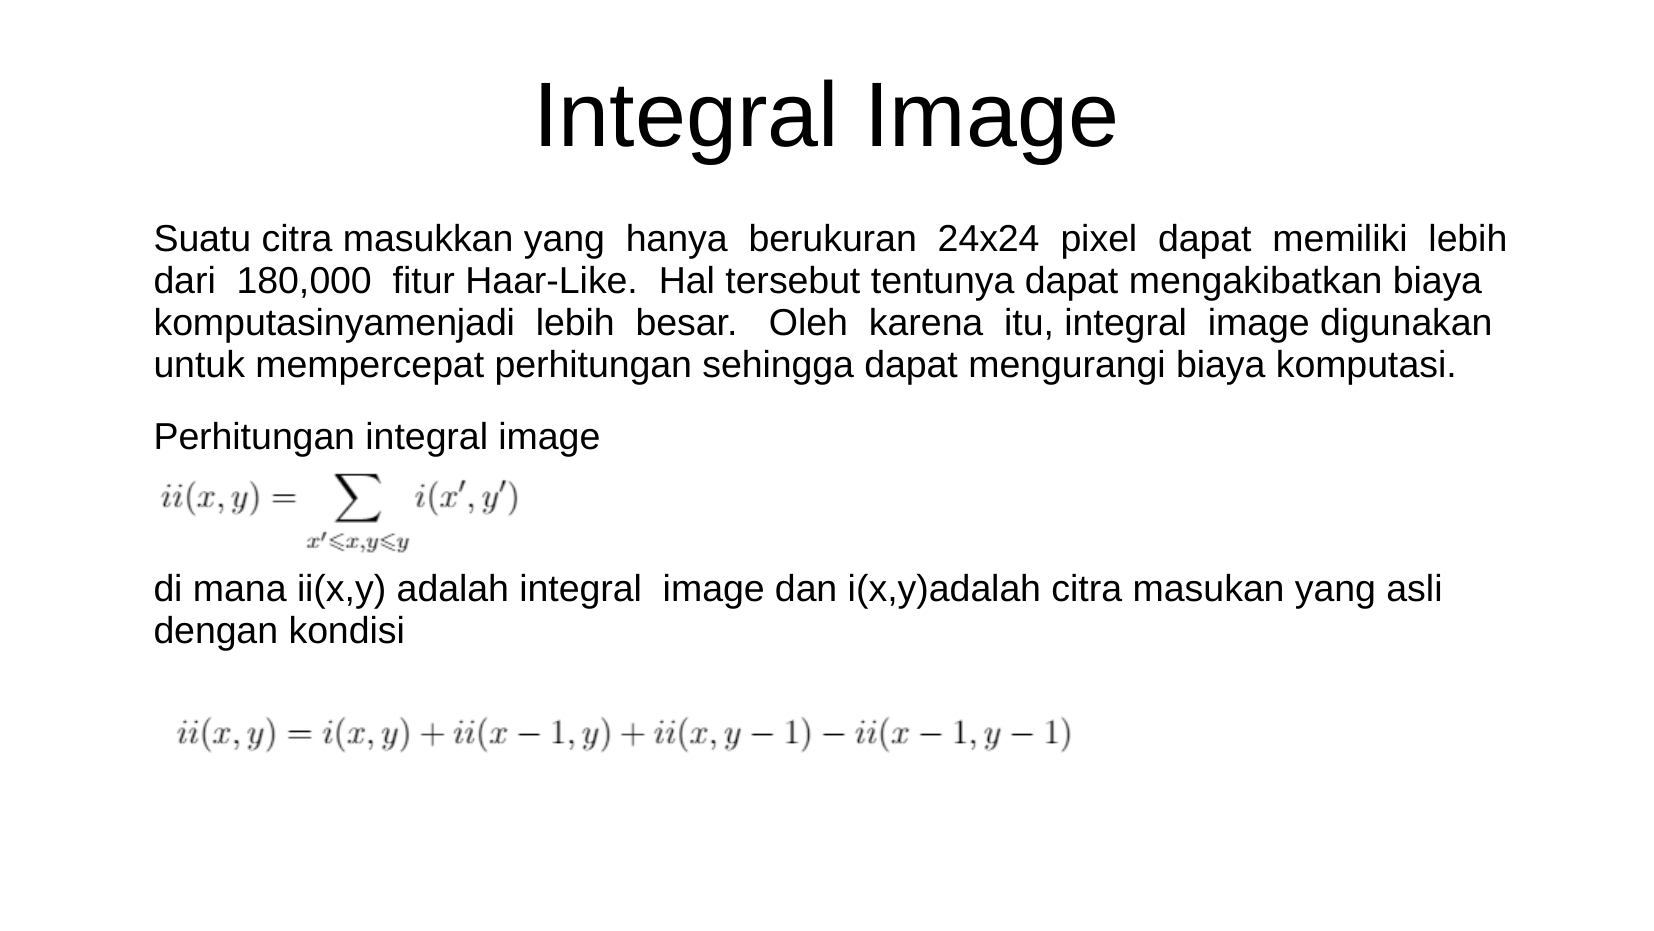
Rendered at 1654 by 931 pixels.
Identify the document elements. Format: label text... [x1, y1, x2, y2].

list Suatu citra masukkan yang hanya berukuran 24x24 pixel dapat memiliki lebih dari 180,000 fitur Haar-Like. Hal tersebut tentunya dapat mengakibatkan biaya komputasinyamenjadi lebih besar. Oleh karena itu, integral image digunakan untuk mempercepat perhitungan sehingga dapat mengurangi biaya komputasi. Perhitungan integral image di mana ii(x,y) adalah integral image dan i(x,y)adalah citra masukan yang asli dengan kondisi [82, 217, 1571, 811]
title Integral Image [82, 37, 1571, 193]
picture [150, 468, 539, 571]
picture [160, 704, 1096, 791]
